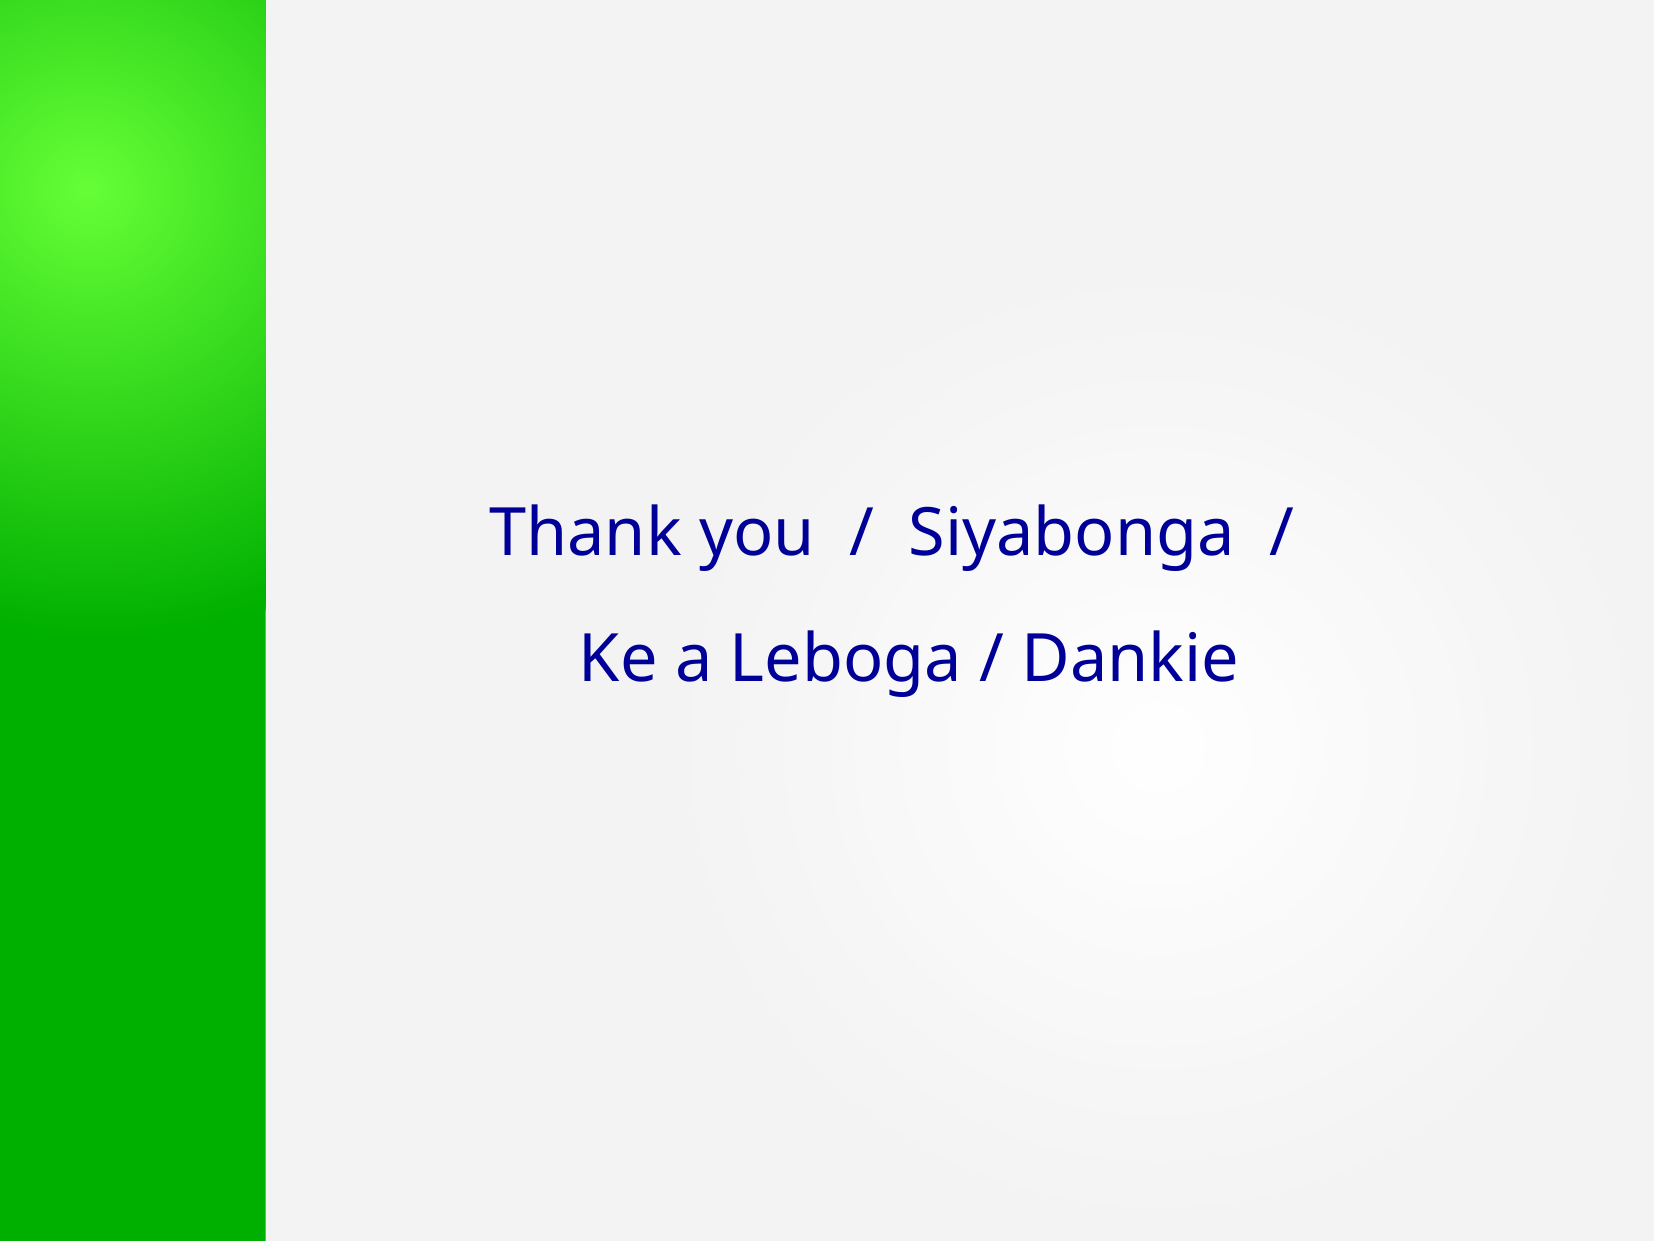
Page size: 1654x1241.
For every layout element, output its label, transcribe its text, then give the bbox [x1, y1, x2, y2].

text_box Thank you / Siyabonga / Ke a Leboga / Dankie [318, 350, 1501, 670]
